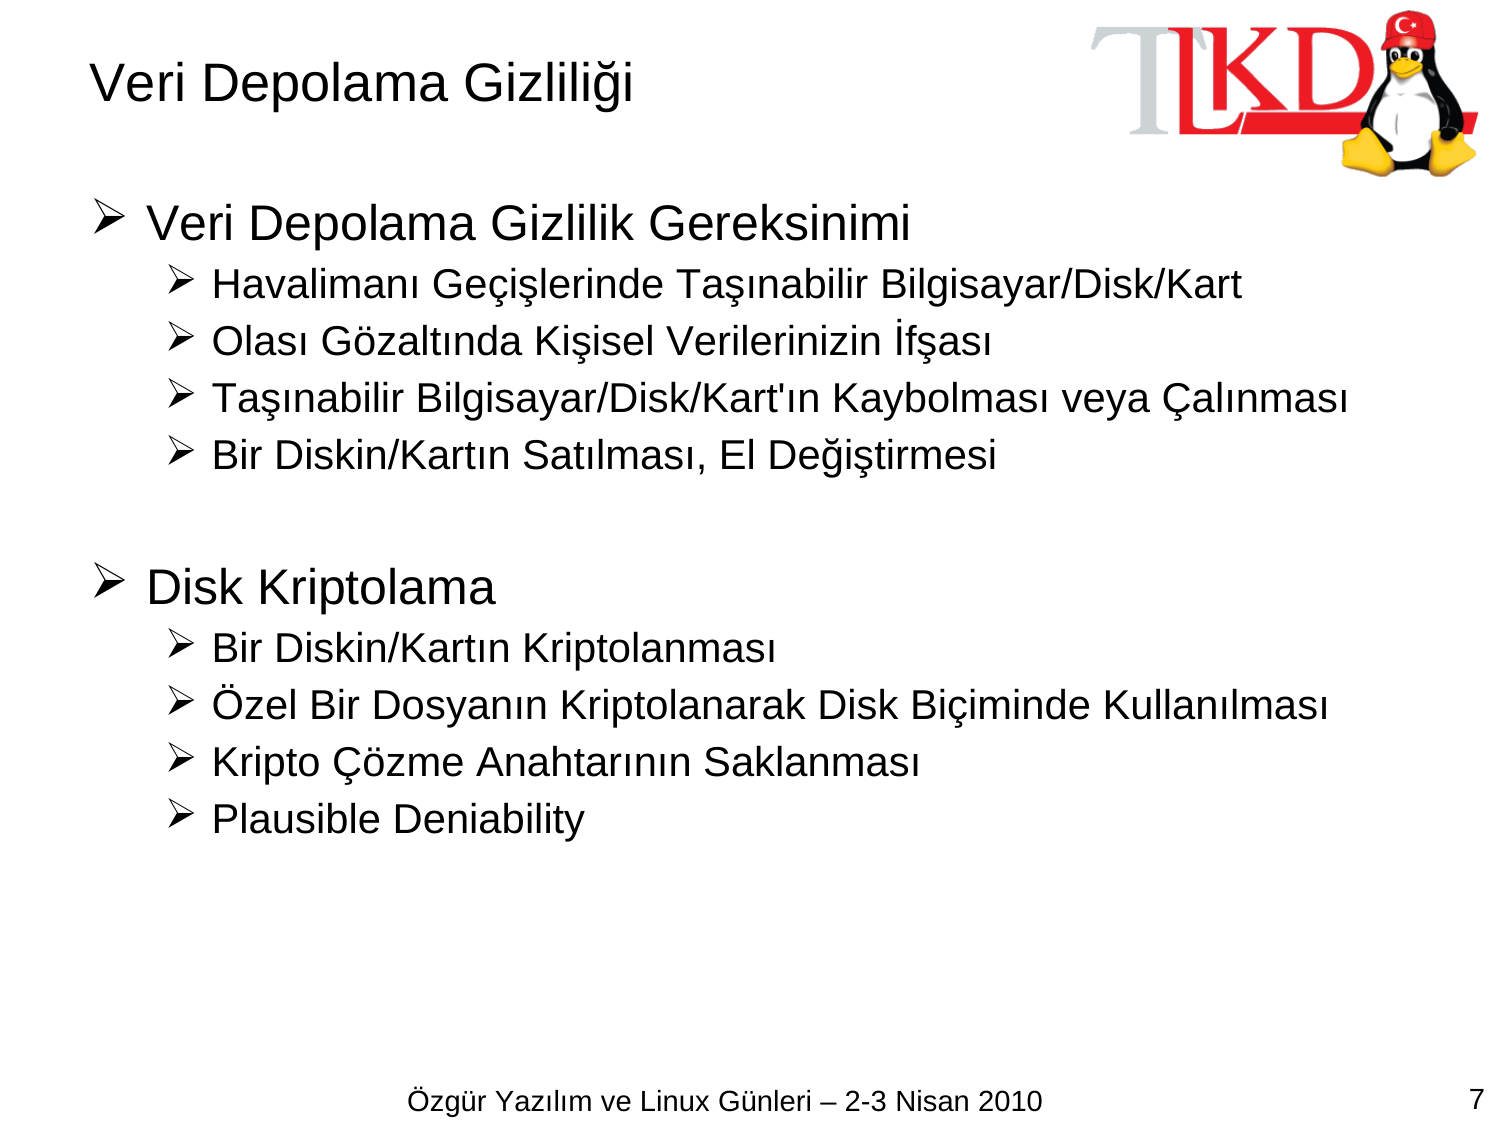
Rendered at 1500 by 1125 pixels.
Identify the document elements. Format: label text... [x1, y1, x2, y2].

list Veri Depolama Gizlilik Gereksinimi Havalimanı Geçişlerinde Taşınabilir Bilgisayar/Disk/Kart Olası Gözaltında Kişisel Verilerinizin İfşası Taşınabilir Bilgisayar/Disk/Kart'ın Kaybolması veya Çalınması Bir Diskin/Kartın Satılması, El Değiştirmesi Disk Kriptolama Bir Diskin/Kartın Kriptolanması Özel Bir Dosyanın Kriptolanarak Disk Biçiminde Kullanılması Kripto Çözme Anahtarının Saklanması Plausible Deniability [75, 187, 1426, 1005]
title Veri Depolama Gizliliği [75, 45, 1070, 151]
picture [1087, 0, 1491, 188]
